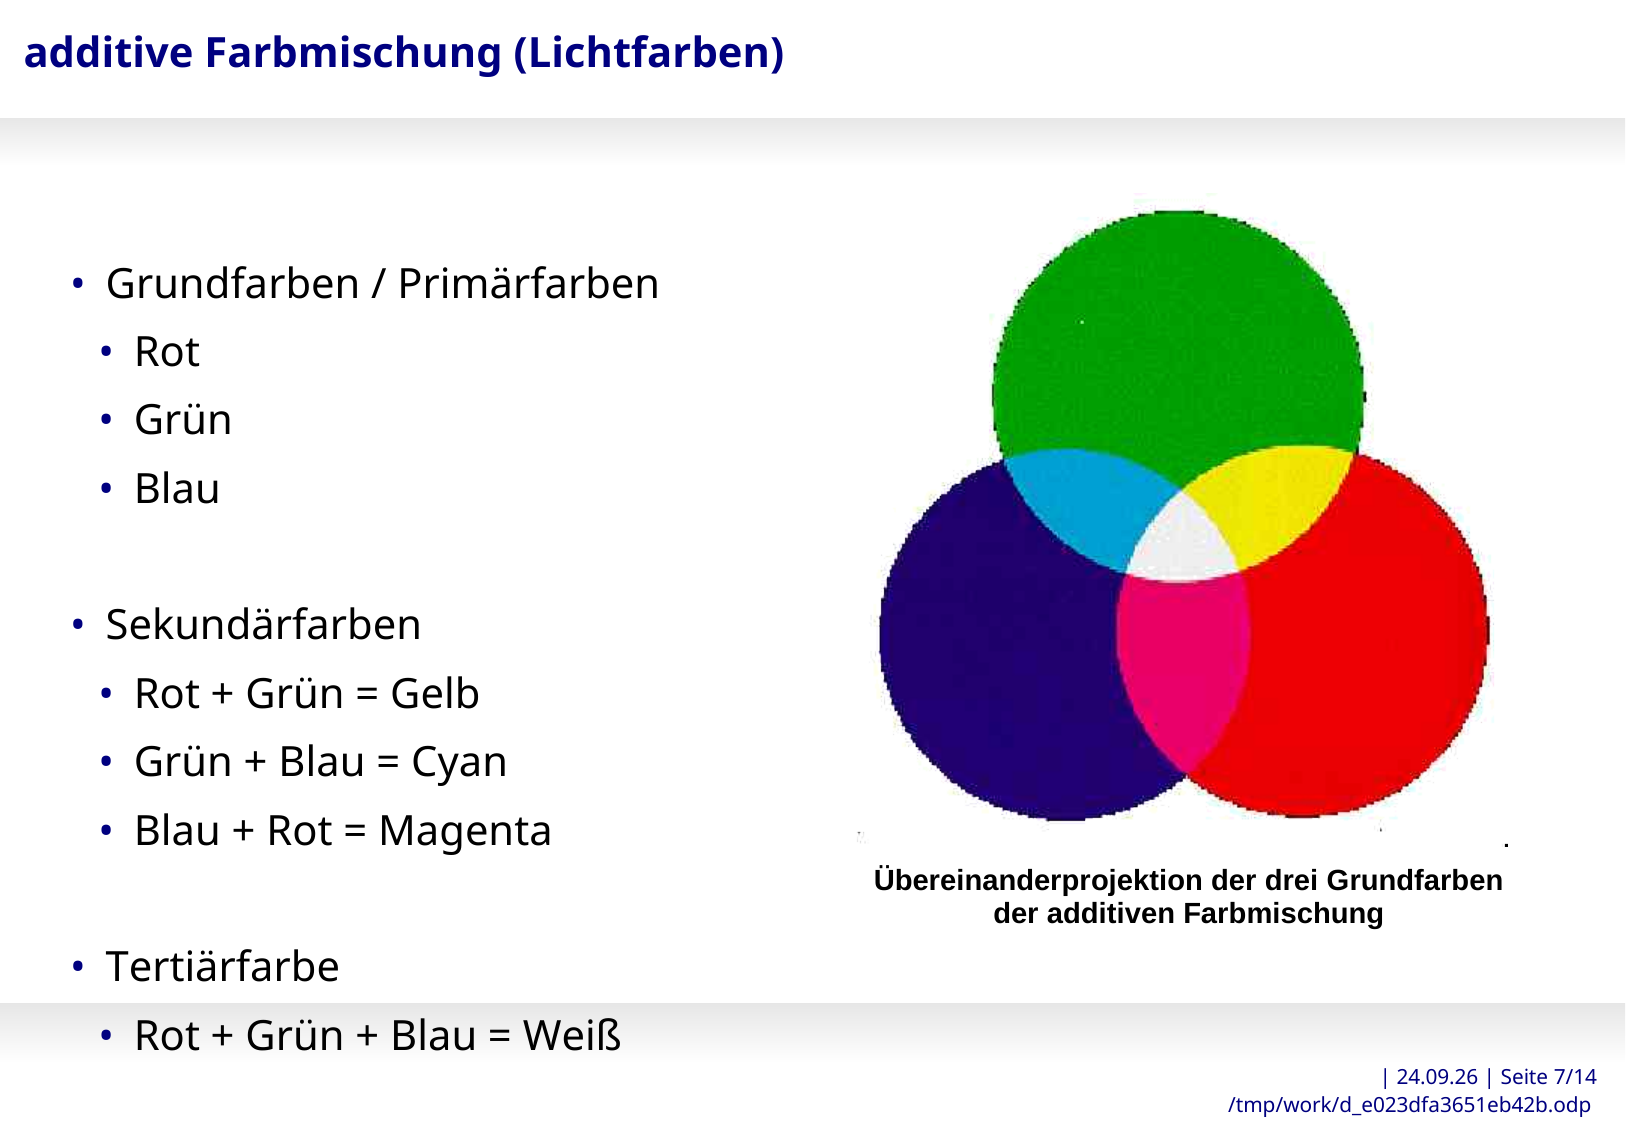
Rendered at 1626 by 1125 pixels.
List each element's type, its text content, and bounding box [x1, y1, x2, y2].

list Grundfarben / Primärfarben Rot Grün Blau Sekundärfarben Rot + Grün = Gelb Grün + Blau = Cyan Blau + Rot = Magenta Tertiärfarbe Rot + Grün + Blau = Weiß [23, 241, 798, 895]
picture [845, 193, 1508, 847]
title additive Farbmischung (Lichtfarben) [23, 11, 1600, 130]
text_box Übereinanderprojektion der drei Grundfarben der additiven Farbmischung [857, 856, 1521, 938]
